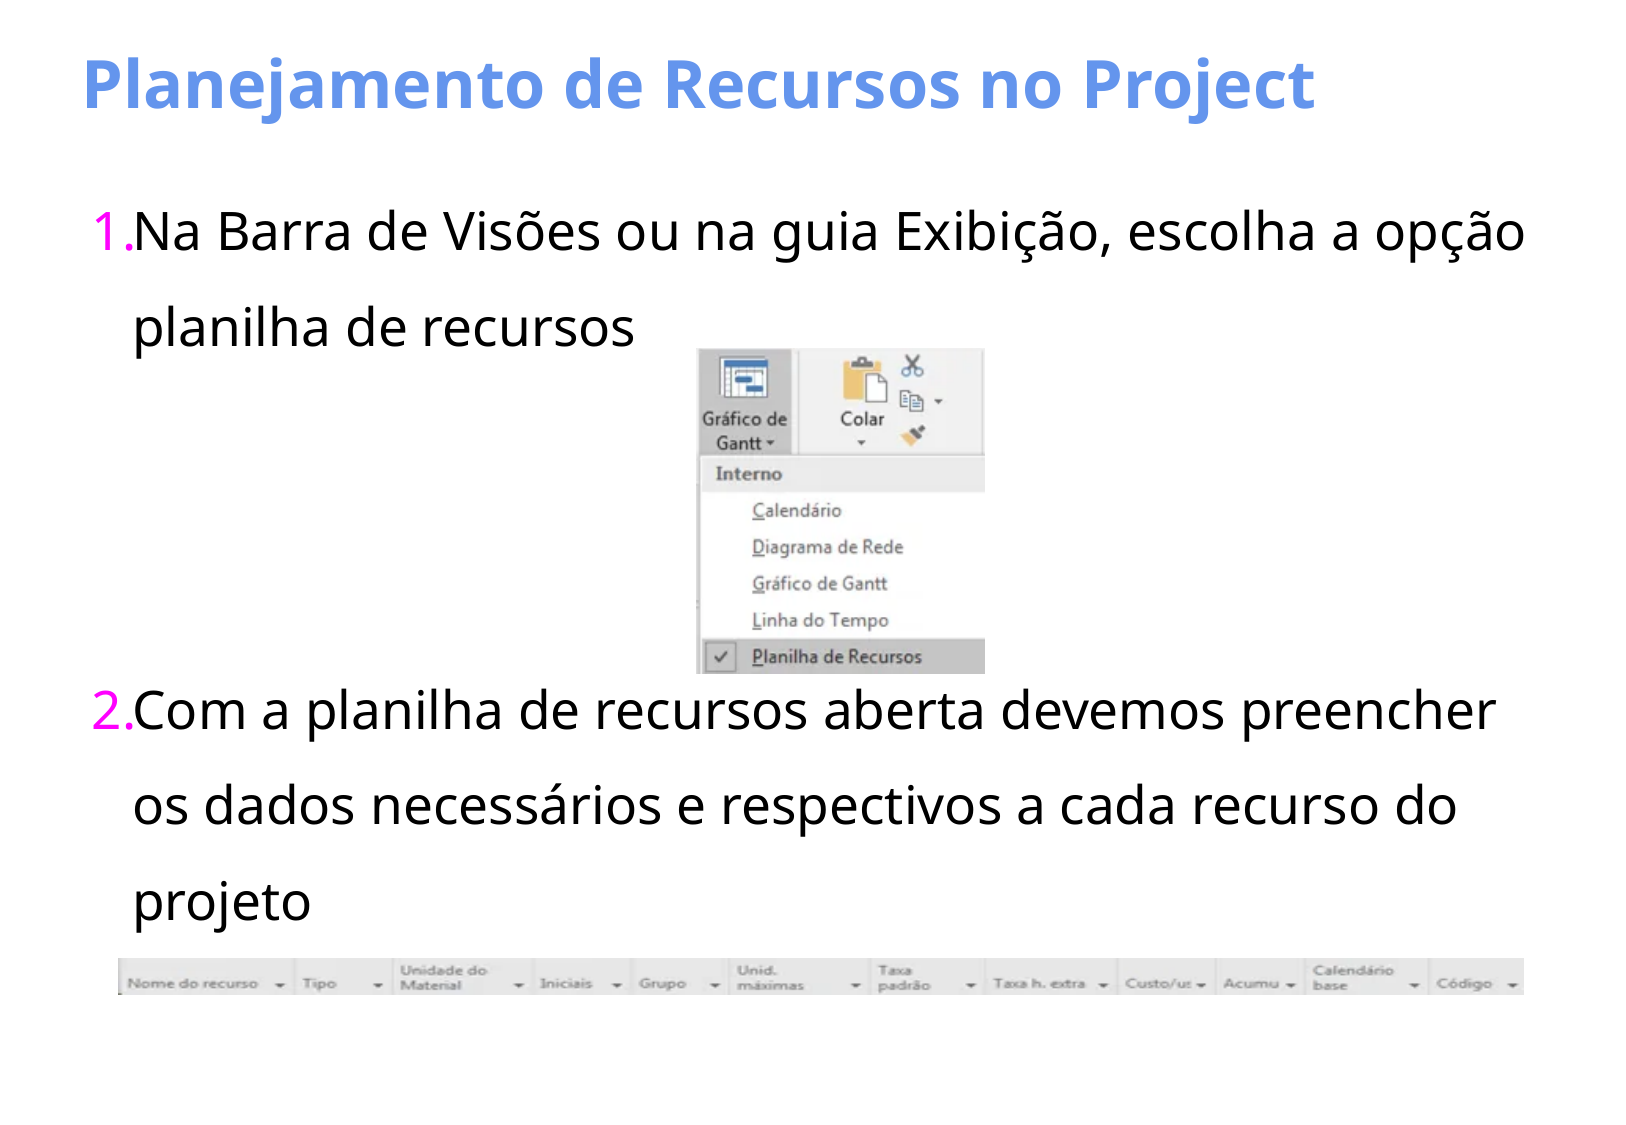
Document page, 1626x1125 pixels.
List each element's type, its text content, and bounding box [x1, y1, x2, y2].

picture [118, 958, 1524, 995]
list Na Barra de Visões ou na guia Exibição, escolha a opção planilha de recursos Com a planilha de recursos aberta devemos preencher os dados necessários e respectivos a cada recurso do projeto [81, 165, 1544, 934]
title Planejamento de Recursos no Project [81, 41, 1544, 122]
picture [696, 348, 985, 674]
